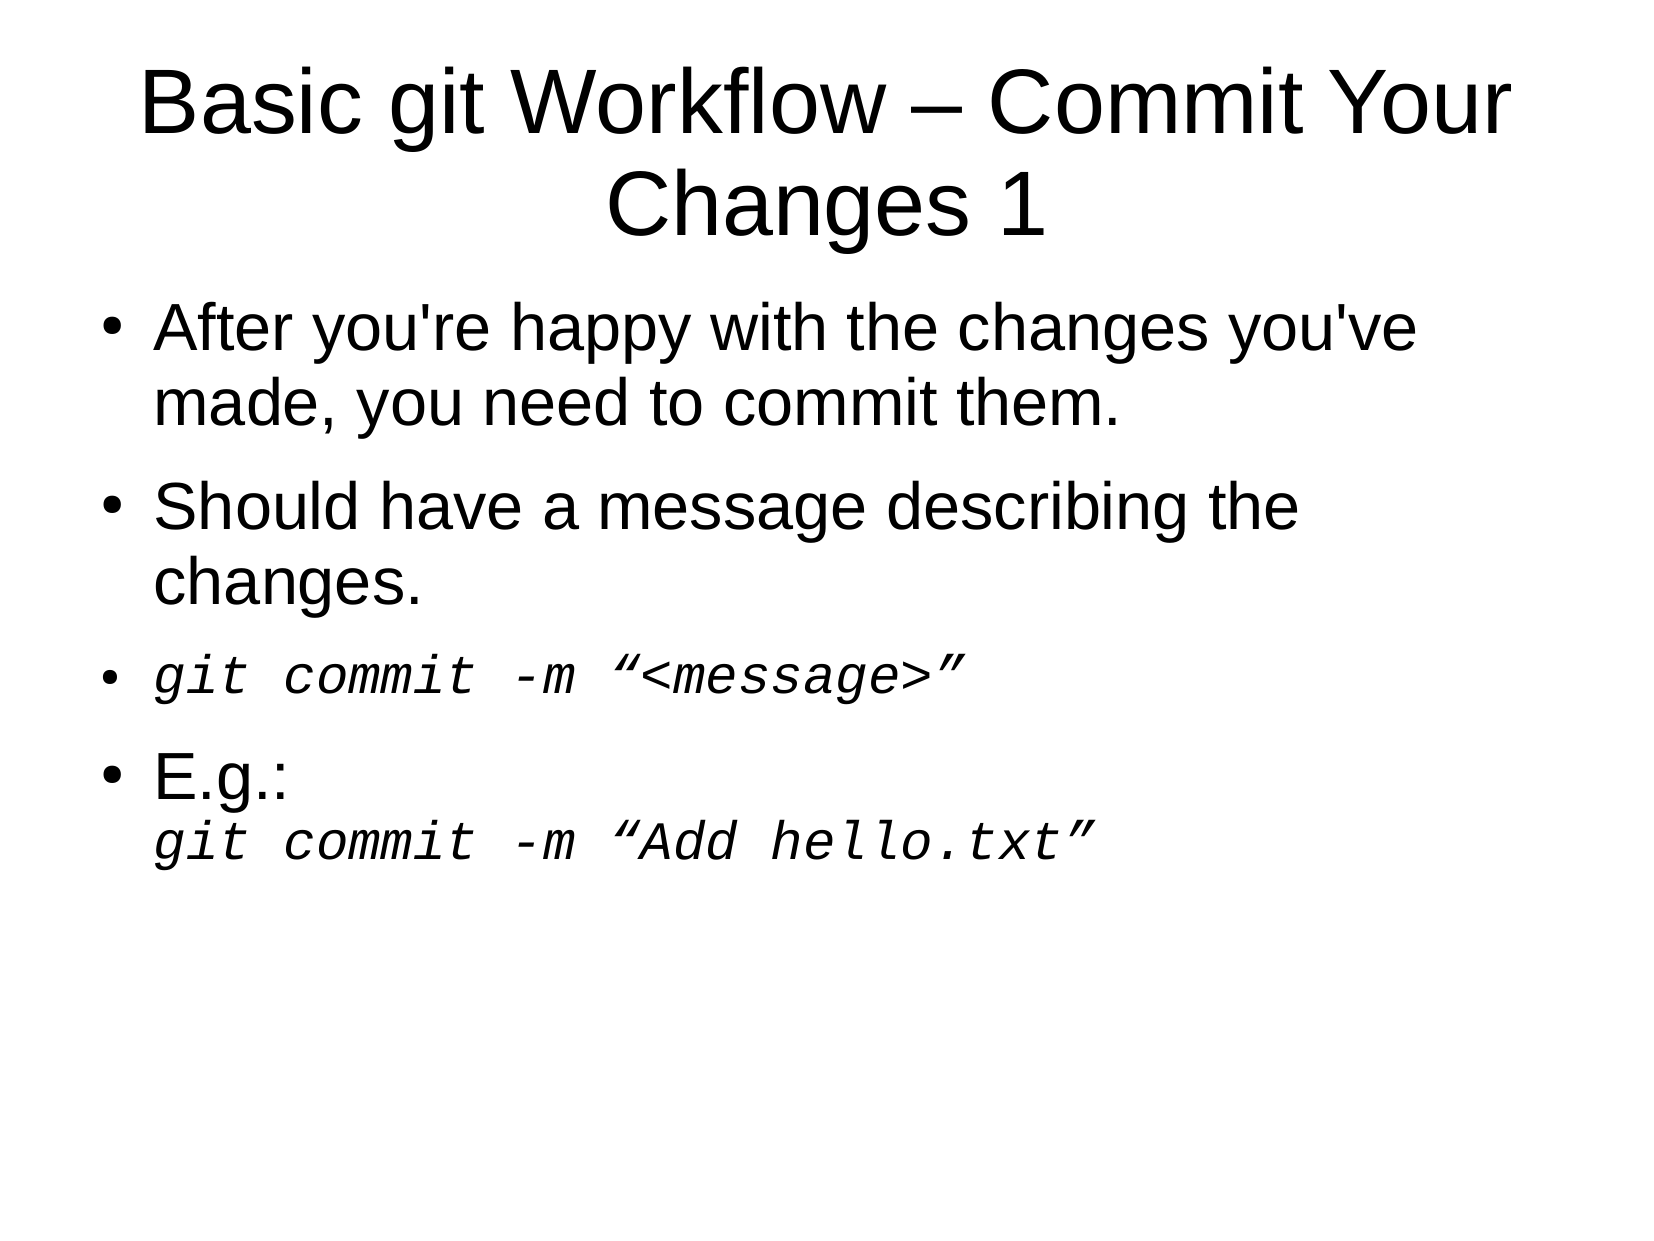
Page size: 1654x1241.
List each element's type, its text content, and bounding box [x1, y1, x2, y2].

title Basic git Workflow – Commit Your Changes 1 [82, 49, 1571, 257]
list After you're happy with the changes you've made, you need to commit them. Should have a message describing the changes. git commit -m “<message>” E.g.: git commit -m “Add hello.txt” [82, 290, 1571, 1010]
